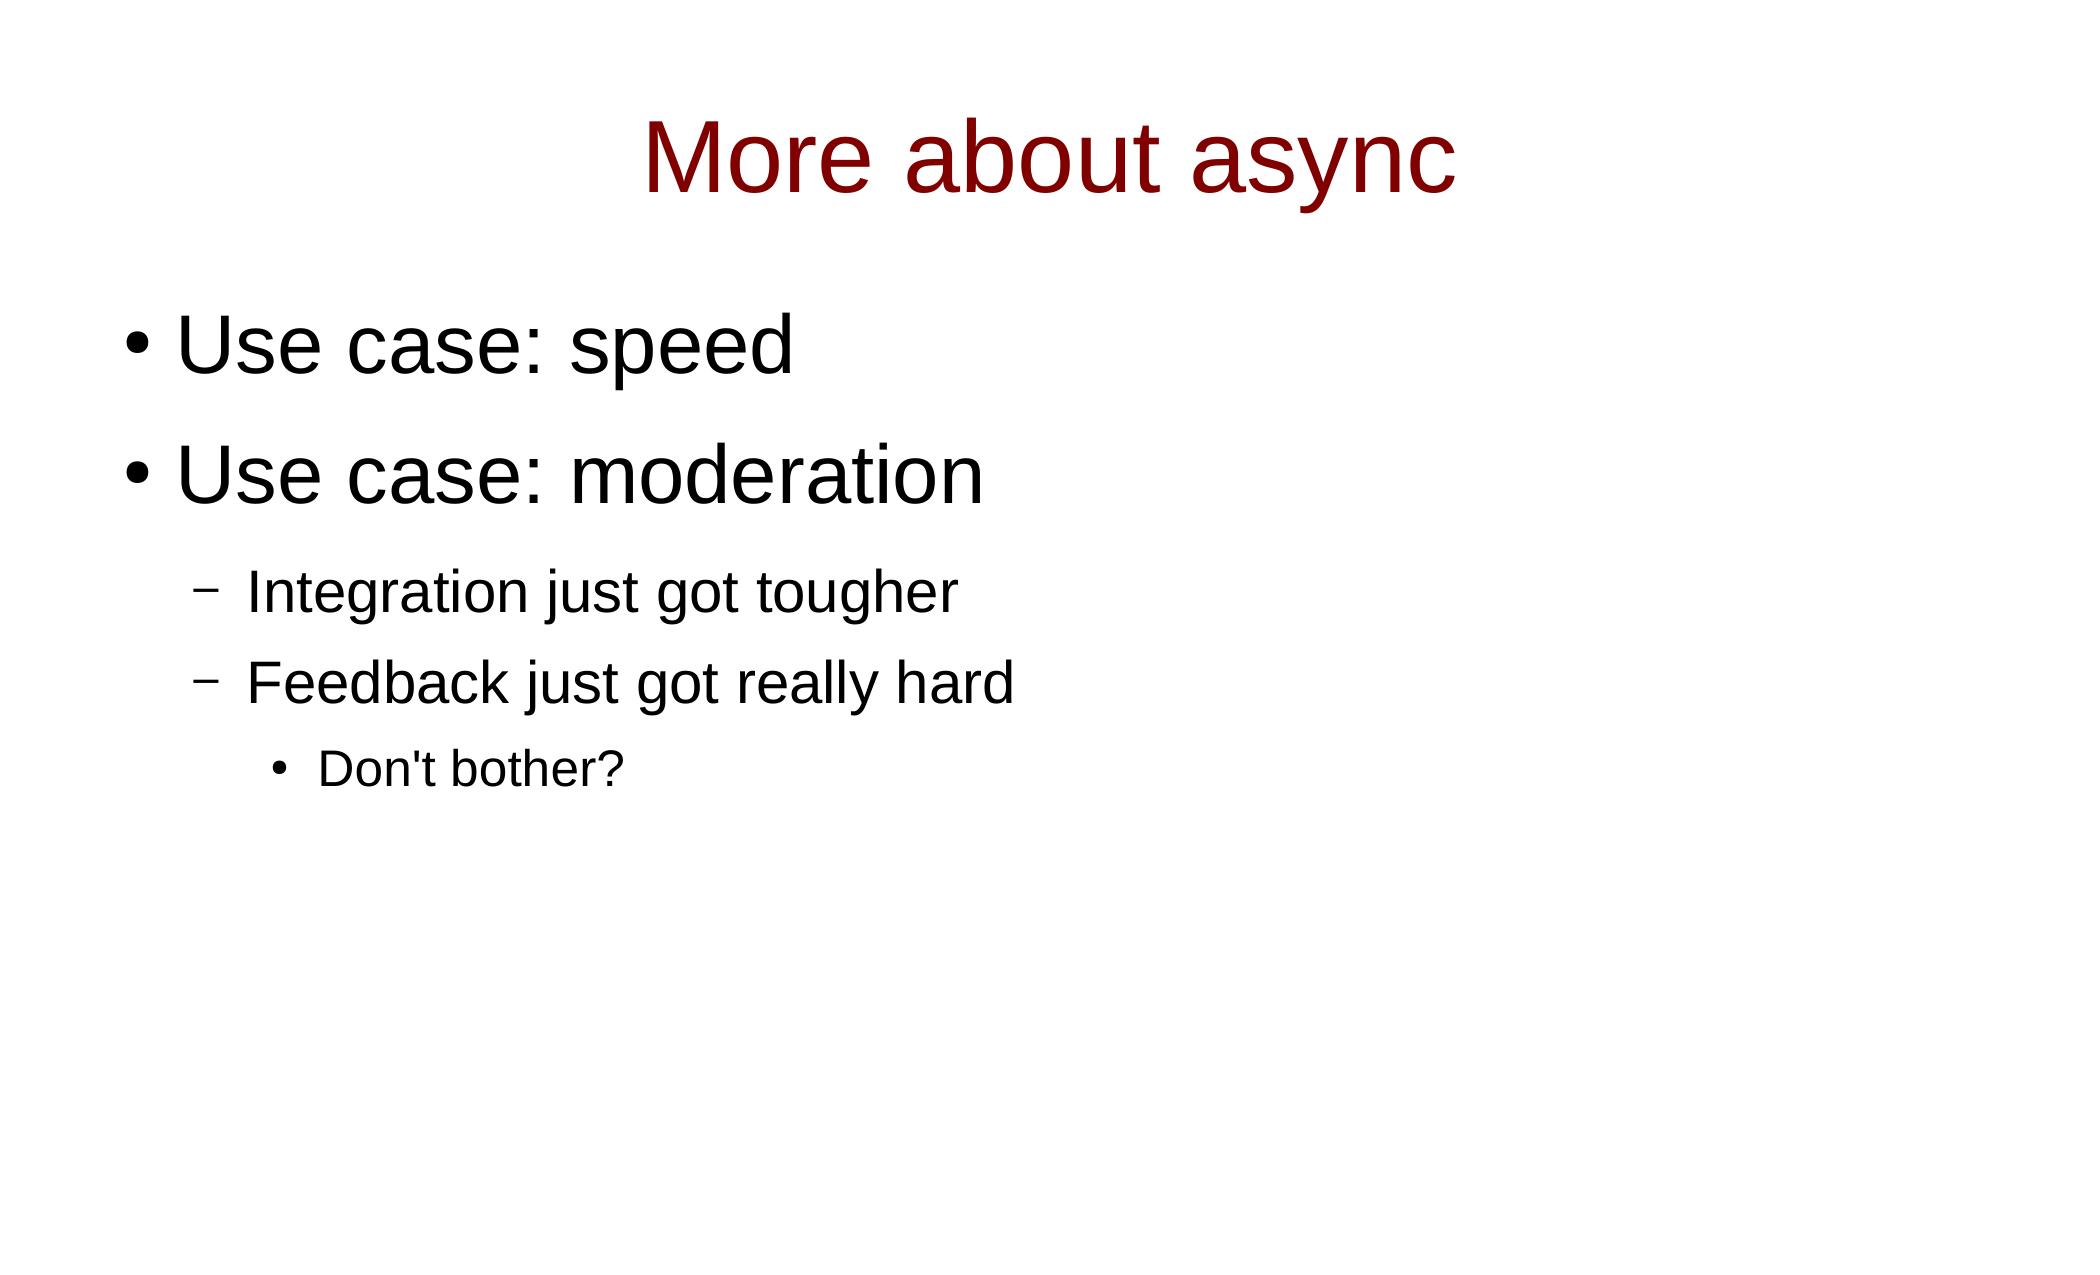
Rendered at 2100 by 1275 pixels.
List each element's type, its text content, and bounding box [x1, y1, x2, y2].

list Use case: speed Use case: moderation Integration just got tougher Feedback just got really hard Don't bother? [105, 298, 1953, 1038]
title More about async [105, 50, 1995, 264]
